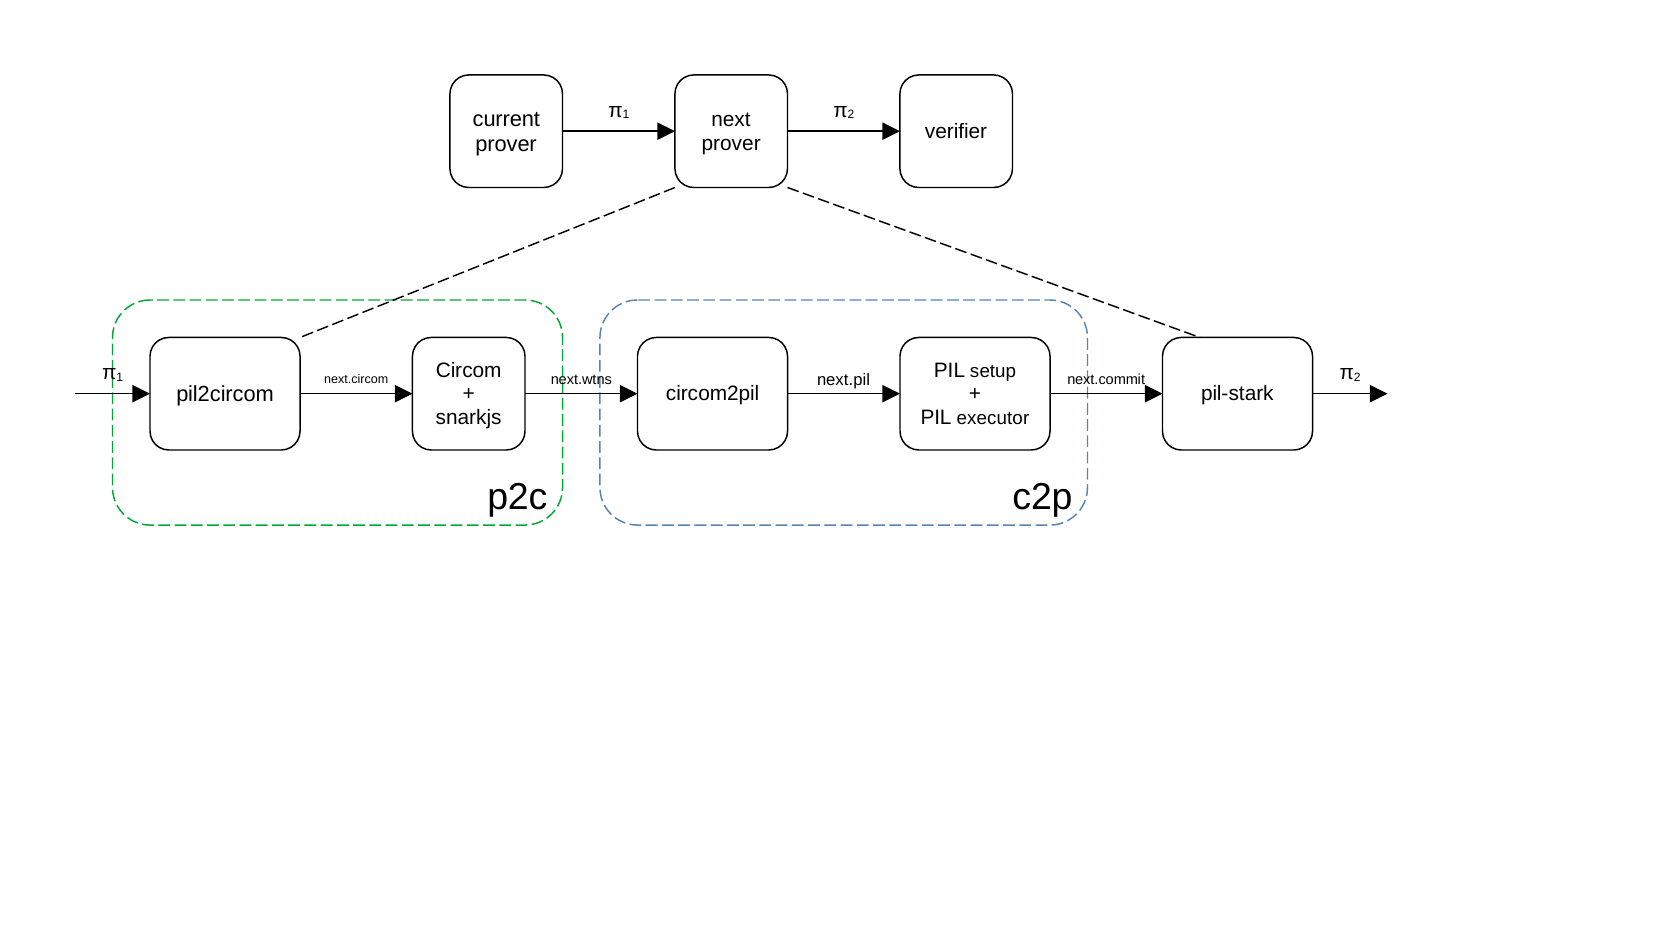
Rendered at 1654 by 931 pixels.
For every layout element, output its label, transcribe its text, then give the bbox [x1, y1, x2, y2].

text_box [599, 395, 1088, 526]
text_box π2 [1312, 351, 1388, 393]
text_box circom2pil [637, 337, 788, 451]
text_box p2c [472, 468, 563, 526]
text_box [112, 300, 563, 364]
text_box [112, 394, 563, 526]
text_box [599, 300, 1088, 363]
text_box next.wtns [525, 363, 637, 393]
text_box next prover [674, 74, 788, 188]
text_box current prover [449, 74, 563, 188]
text_box next.pil [787, 362, 900, 393]
text_box π1 [75, 351, 151, 393]
text_box verifier [899, 74, 1013, 188]
text_box next.circom [300, 364, 412, 393]
text_box c2p [997, 468, 1088, 526]
text_box next.commit [1050, 362, 1163, 393]
text_box π1 [562, 88, 675, 130]
text_box pil-stark [1162, 337, 1313, 451]
text_box π2 [787, 88, 900, 130]
text_box Circom + snarkjs [412, 337, 526, 451]
text_box pil2circom [150, 337, 301, 451]
text_box PIL setup + PIL executor [900, 337, 1051, 451]
